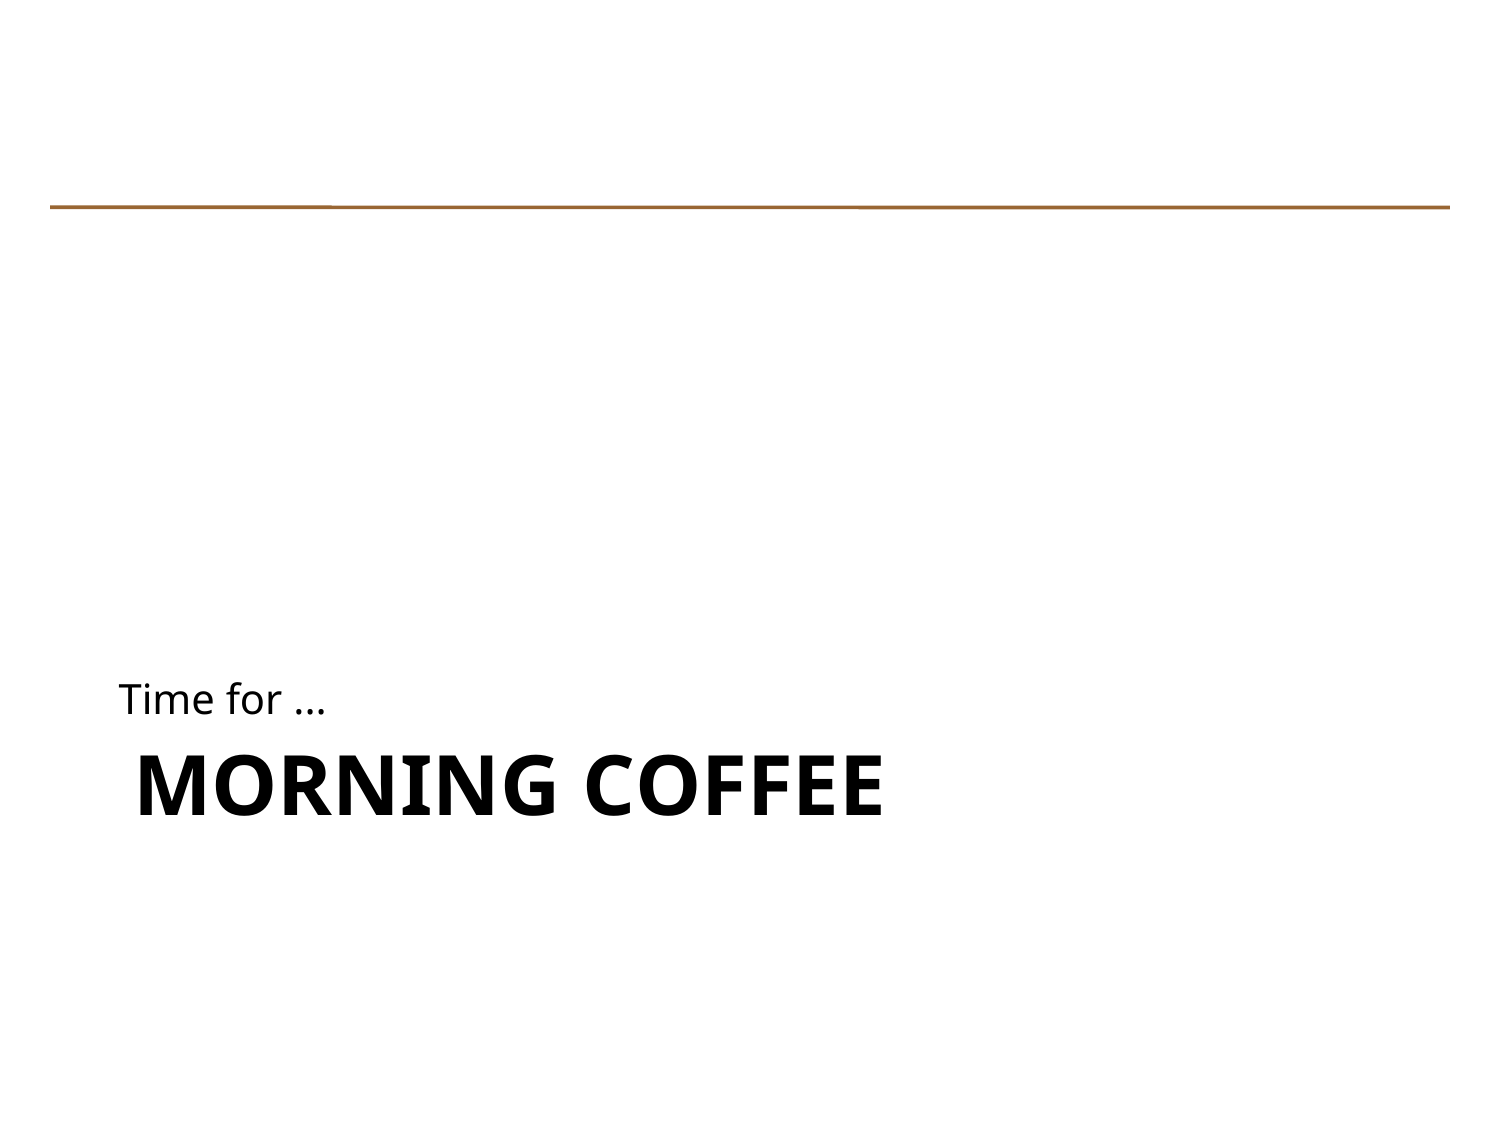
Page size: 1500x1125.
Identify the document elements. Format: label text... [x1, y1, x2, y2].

text_box Time for ... [118, 476, 1394, 723]
text_box MORNING COFFEE [118, 723, 1394, 947]
